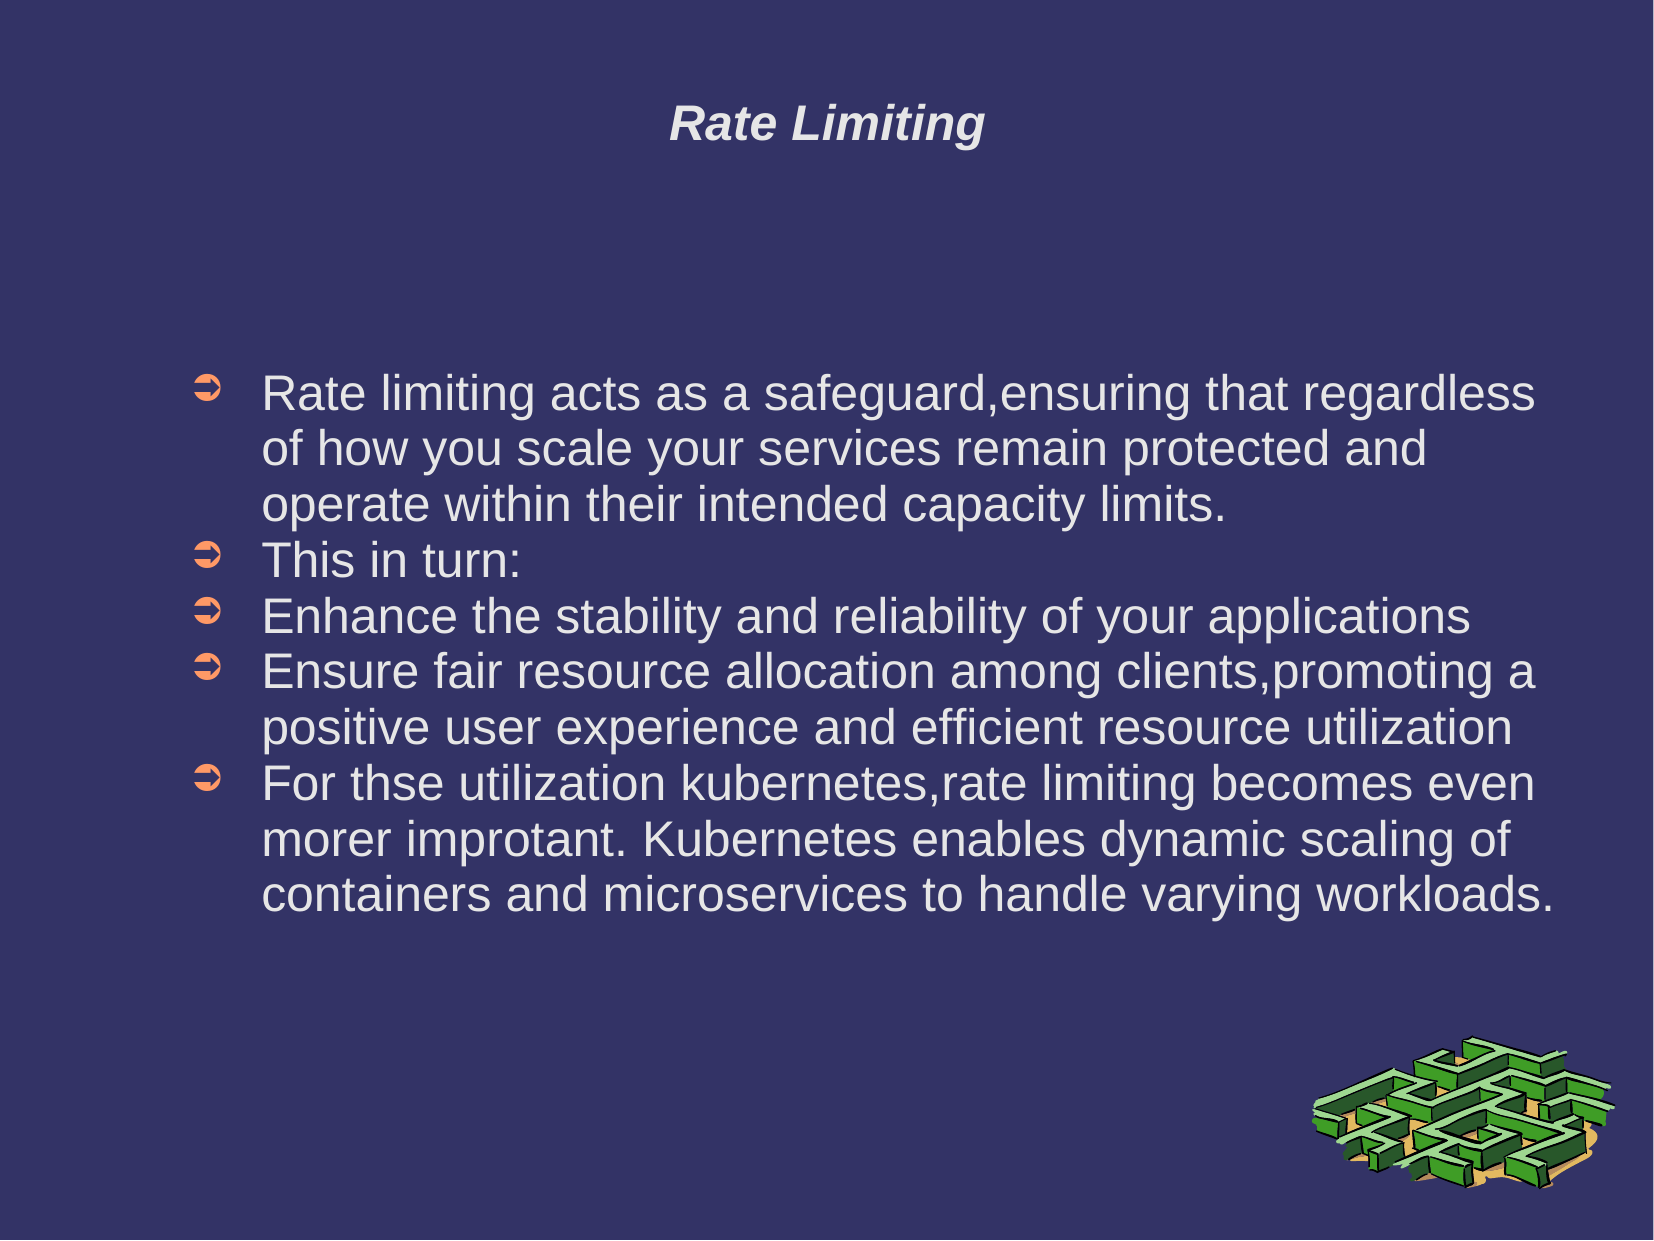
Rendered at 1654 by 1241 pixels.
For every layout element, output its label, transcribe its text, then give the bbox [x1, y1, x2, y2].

title Rate Limiting [121, 19, 1534, 227]
list Rate limiting acts as a safeguard,ensuring that regardless of how you scale your services remain protected and operate within their intended capacity limits. This in turn: Enhance the stability and reliability of your applications Ensure fair resource allocation among clients,promoting a positive user experience and efficient resource utilization For thse utilization kubernetes,rate limiting becomes even morer improtant. Kubernetes enables dynamic scaling of containers and microservices to handle varying workloads. [178, 364, 1570, 1147]
